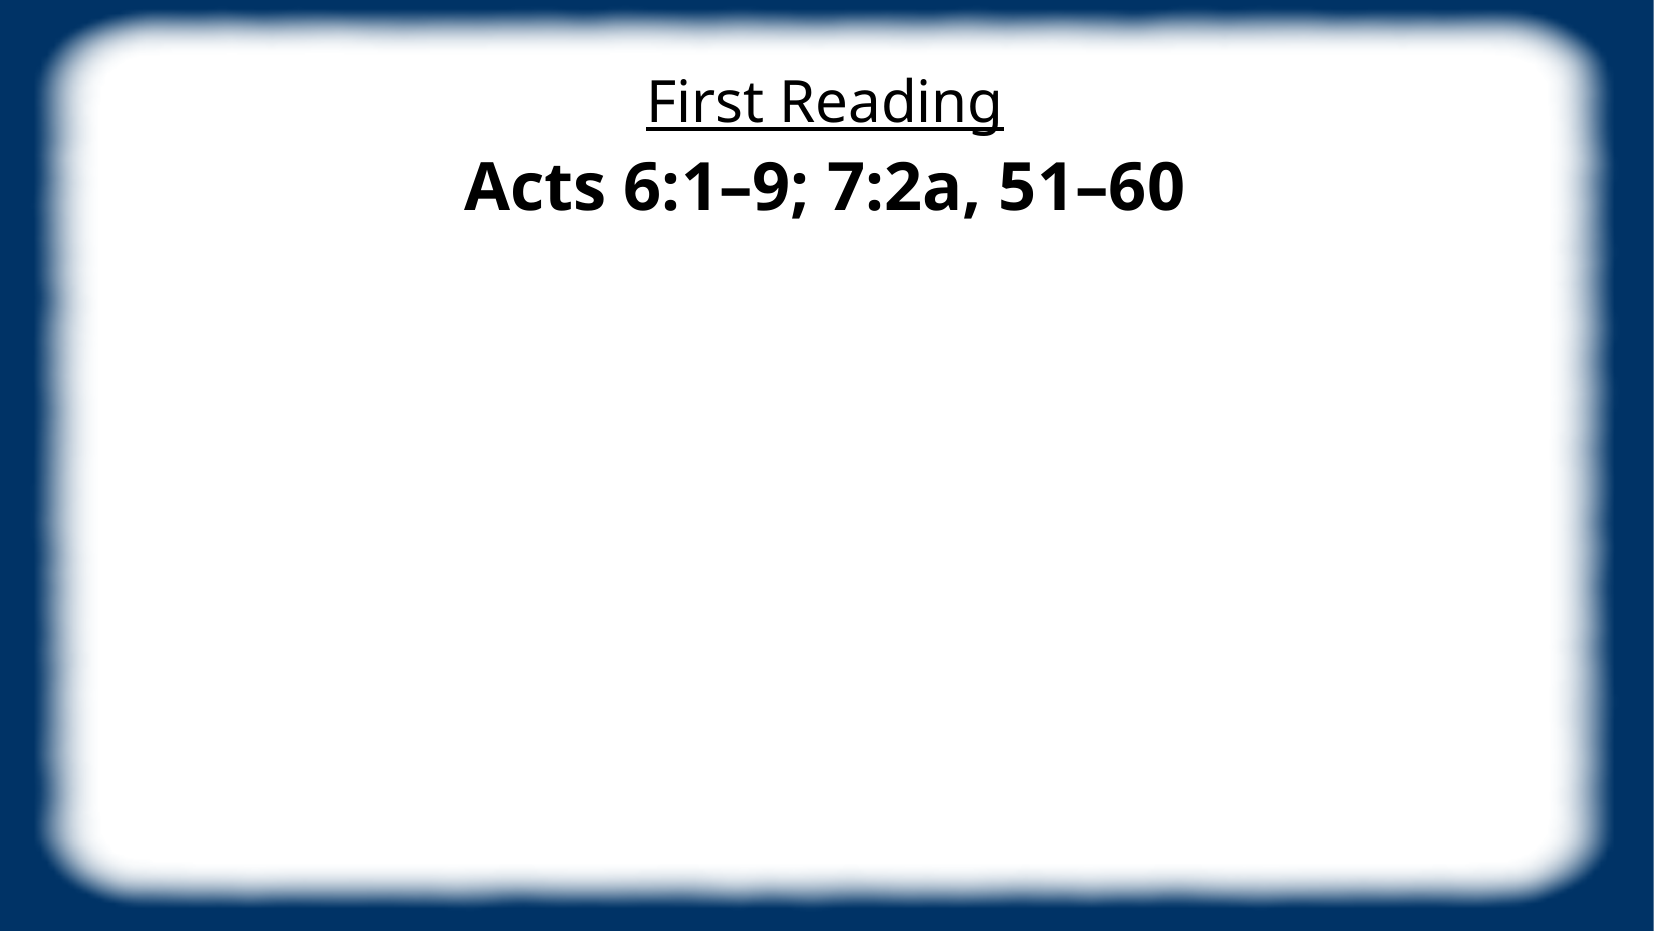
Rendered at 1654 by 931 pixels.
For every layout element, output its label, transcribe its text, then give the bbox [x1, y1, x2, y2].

picture [0, 0, 1654, 931]
text_box First Reading Acts 6:1–9; 7:2a, 51–60 [90, 52, 1561, 234]
